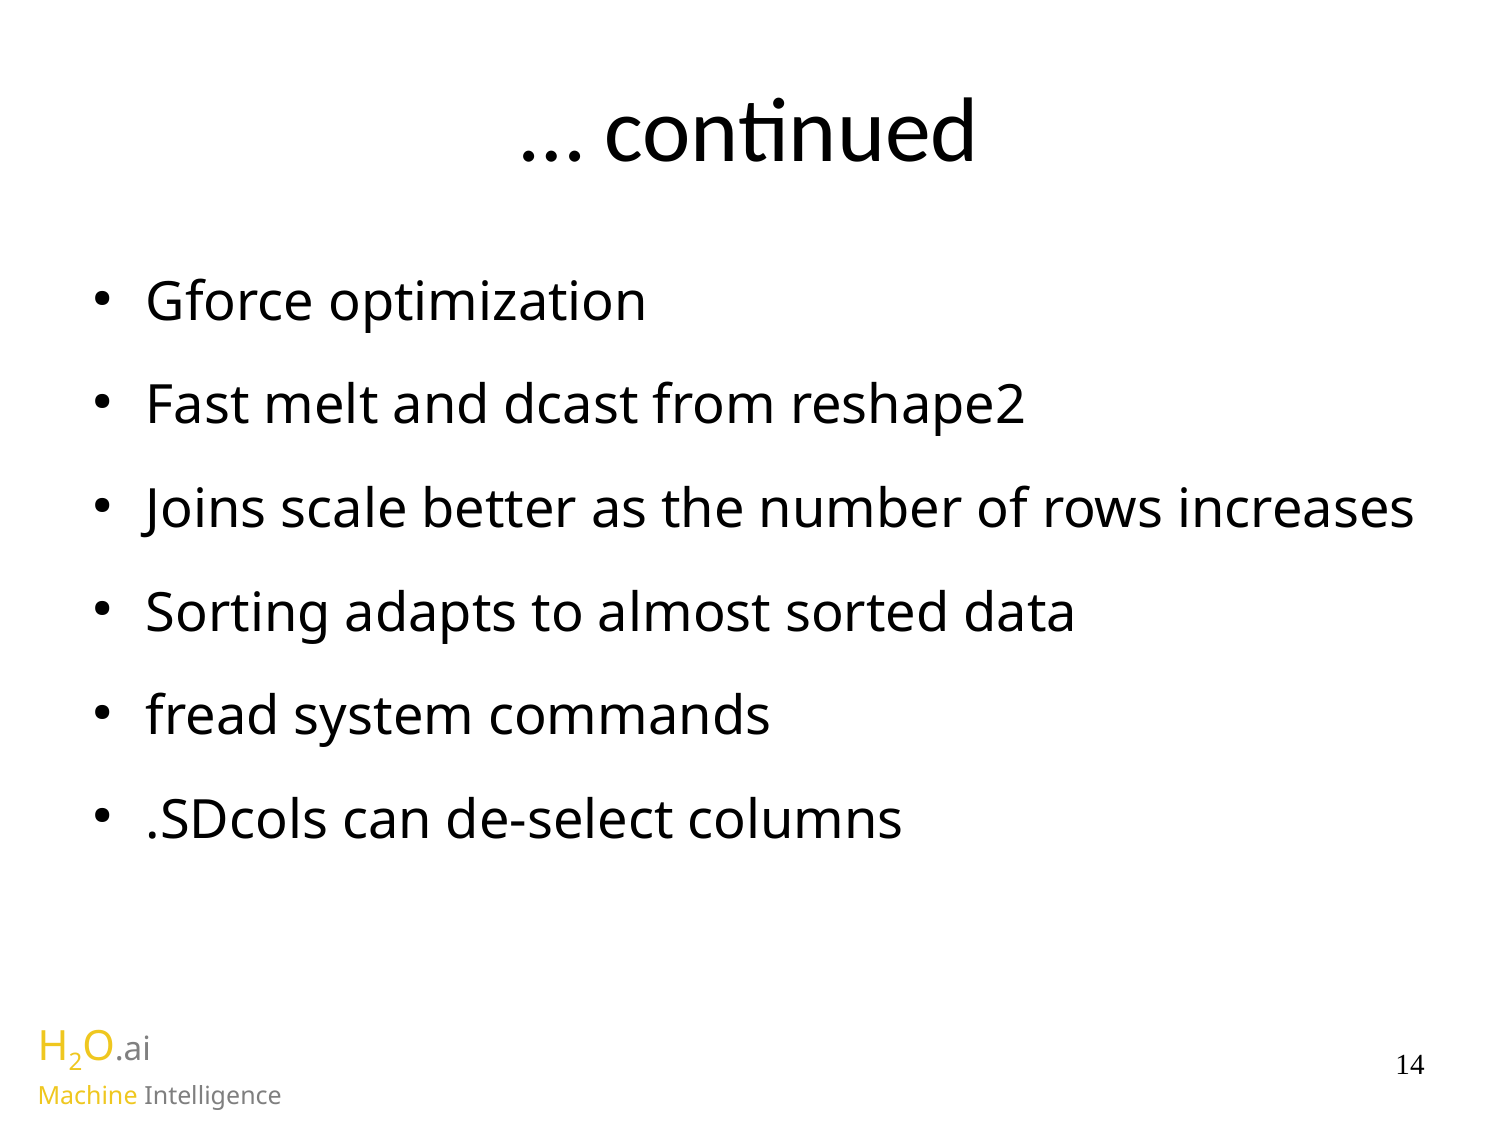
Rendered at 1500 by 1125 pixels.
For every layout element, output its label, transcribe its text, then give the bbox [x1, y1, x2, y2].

list Gforce optimization Fast melt and dcast from reshape2 Joins scale better as the number of rows increases Sorting adapts to almost sorted data fread system commands .SDcols can de-select columns [75, 263, 1425, 1125]
title … continued [75, 15, 1426, 263]
